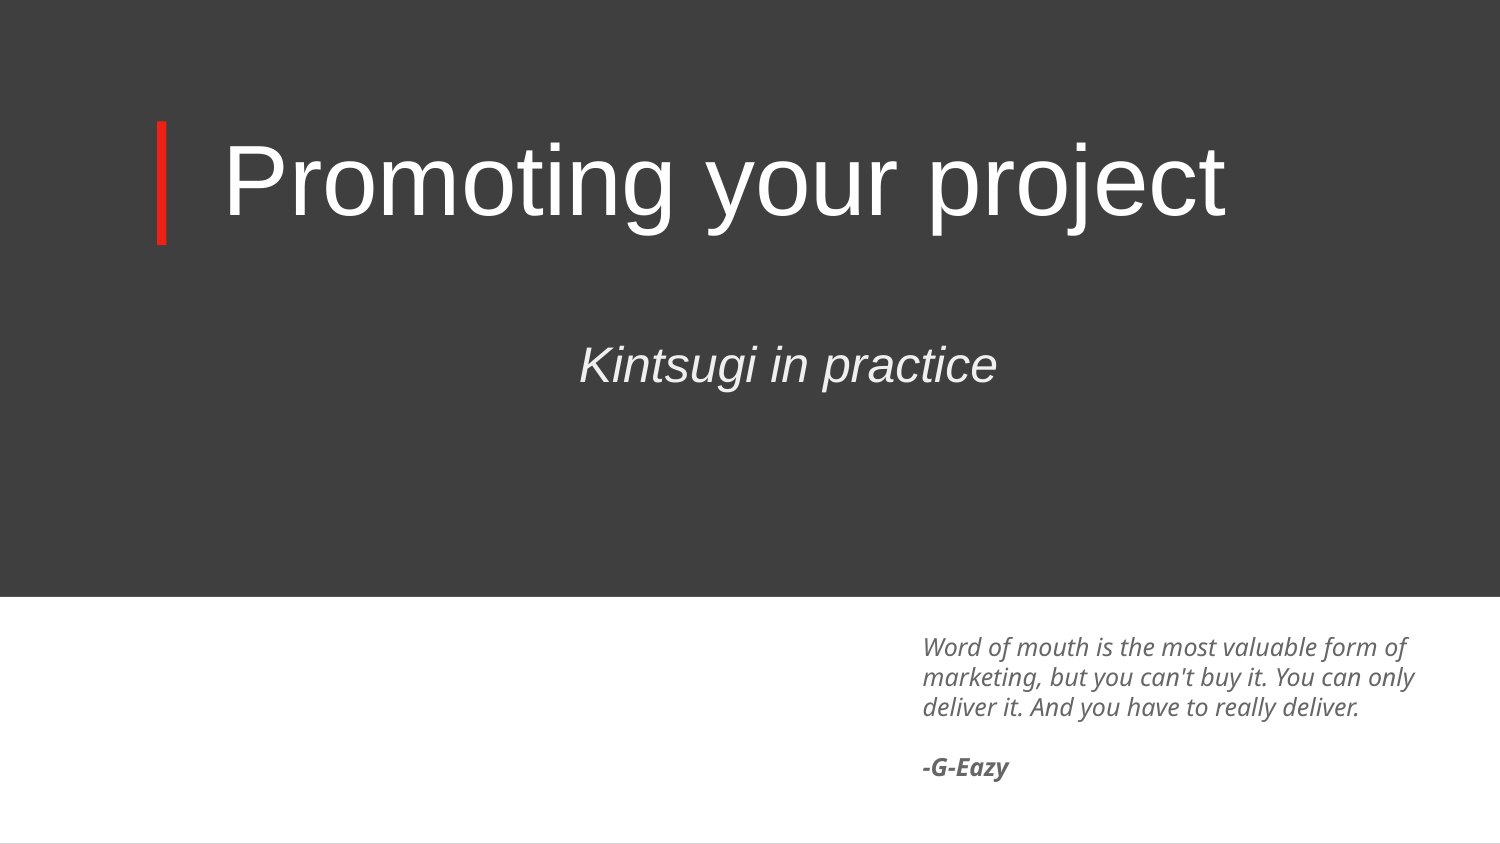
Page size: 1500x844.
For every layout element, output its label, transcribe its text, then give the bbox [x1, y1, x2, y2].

text_box Word of mouth is the most valuable form of marketing, but you can't buy it. You can only deliver it. And you have to really deliver. -G-Eazy [907, 616, 1463, 815]
text_box Kintsugi in practice [563, 317, 1335, 524]
title Promoting your project [207, 108, 1238, 277]
